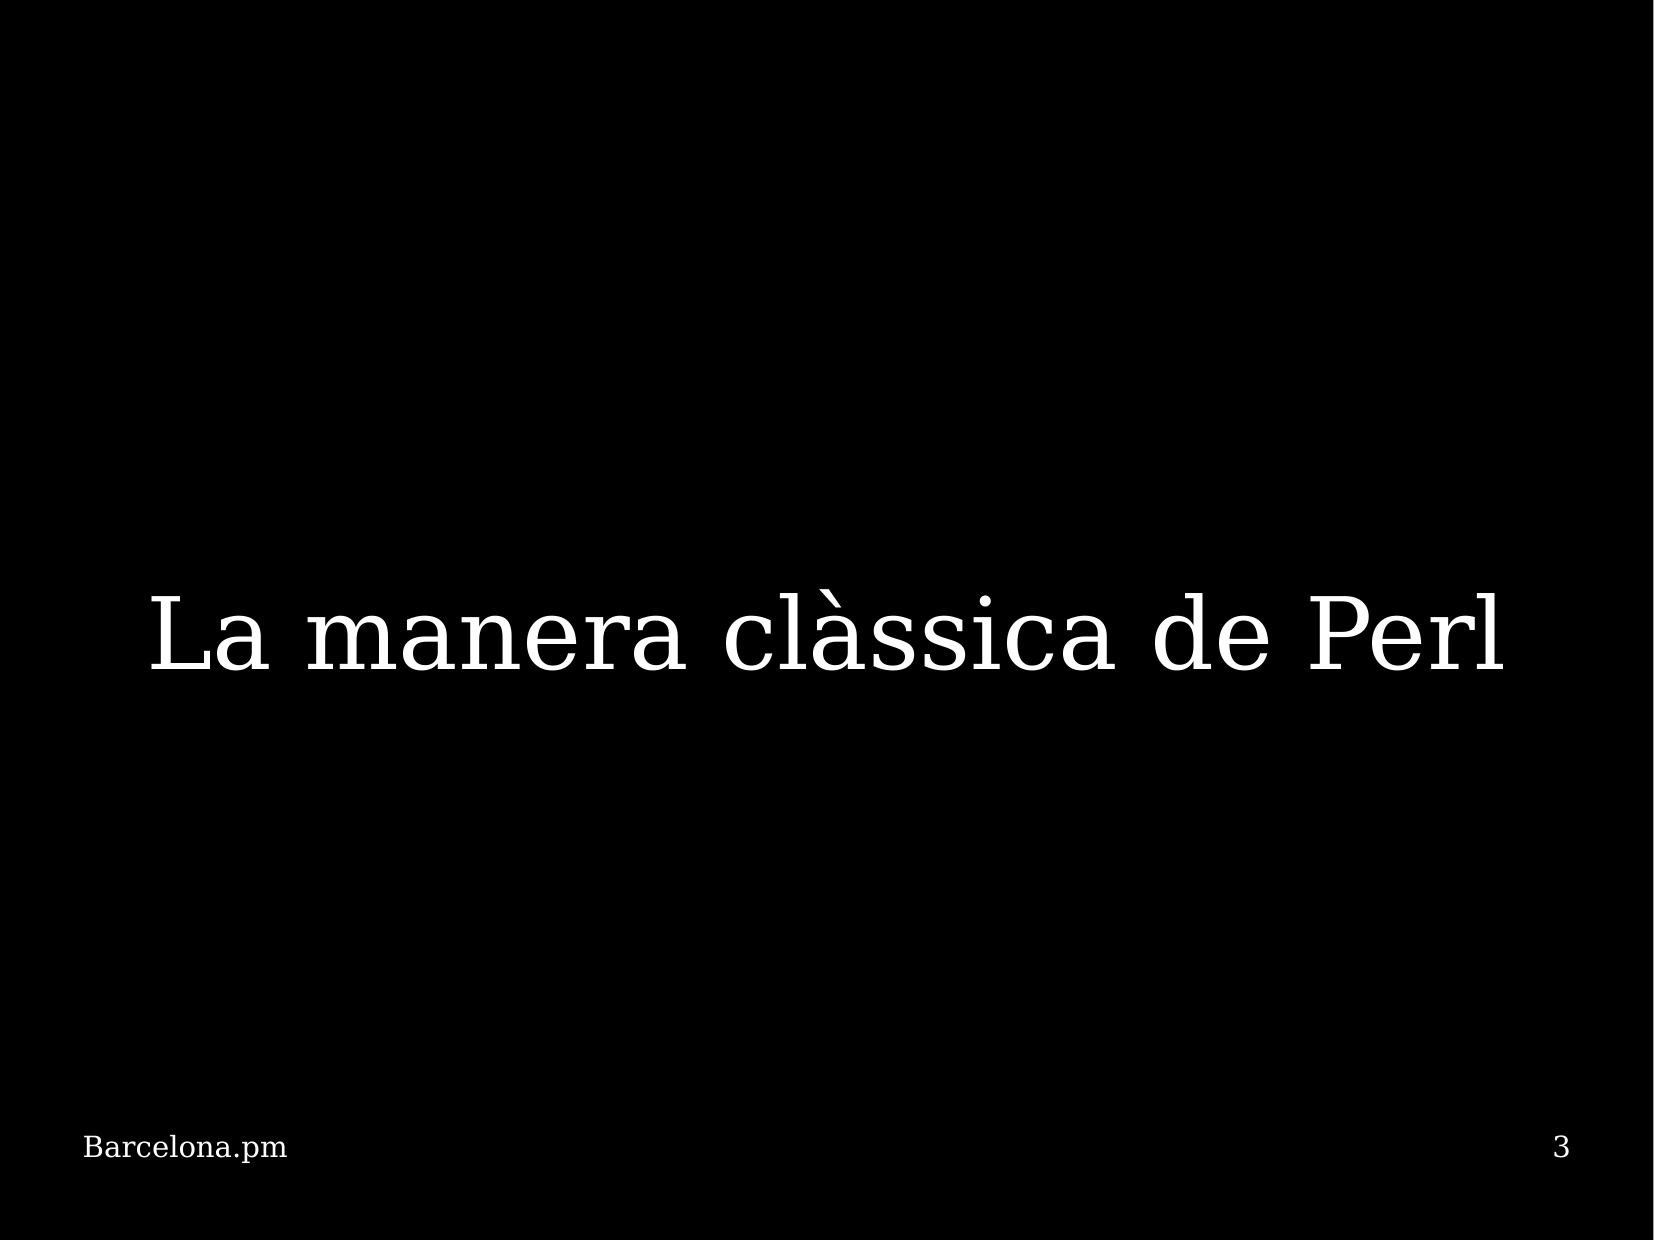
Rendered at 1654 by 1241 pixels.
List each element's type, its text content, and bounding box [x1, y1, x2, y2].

title La manera clàssica de Perl [59, 529, 1595, 711]
